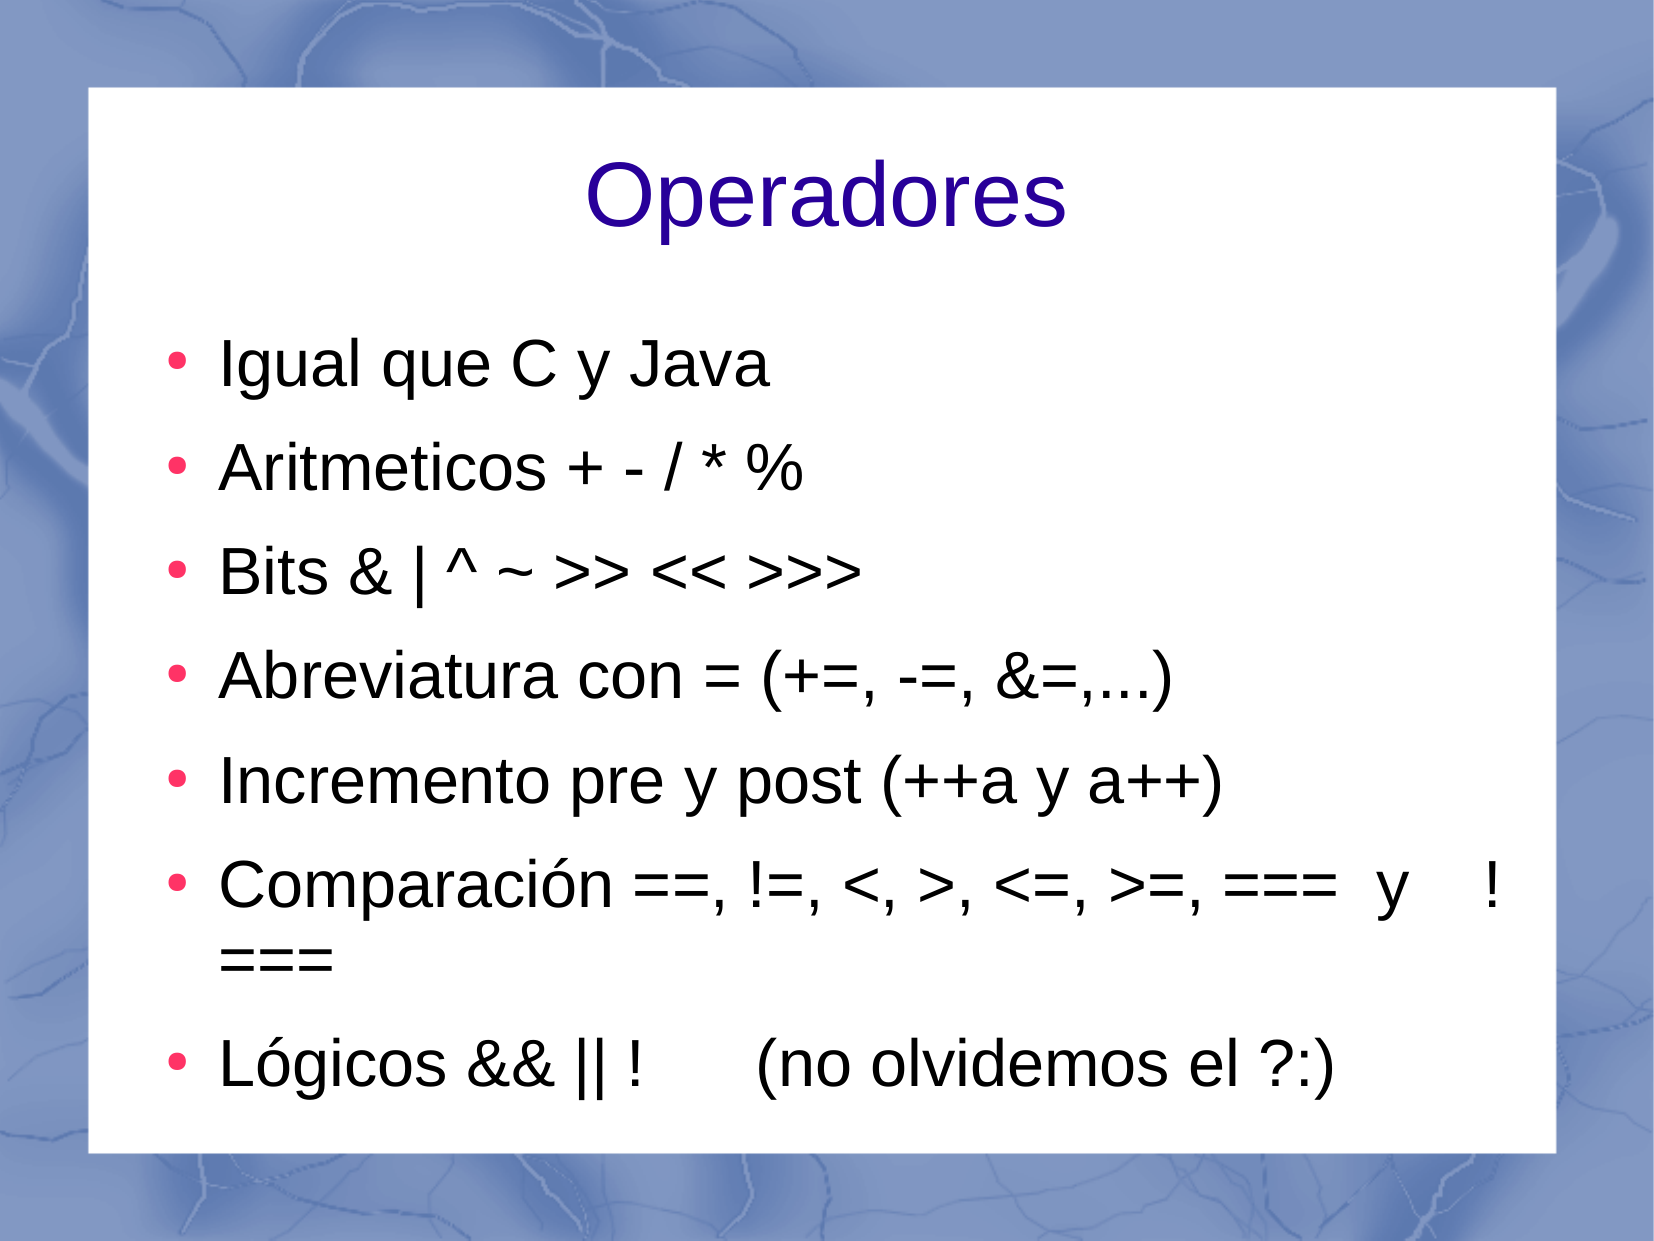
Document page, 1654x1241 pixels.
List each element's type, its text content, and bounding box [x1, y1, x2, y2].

title Operadores [118, 90, 1536, 298]
picture [0, 0, 1654, 1241]
list Igual que C y Java Aritmeticos + - / * % Bits & | ^ ~ >> << >>> Abreviatura con = (+=, -=, &=,...) Incremento pre y post (++a y a++) Comparación ==, !=, <, >, <=, >=, === y !=== Lógicos && || ! (no olvidemos el ?:) [147, 325, 1506, 1232]
